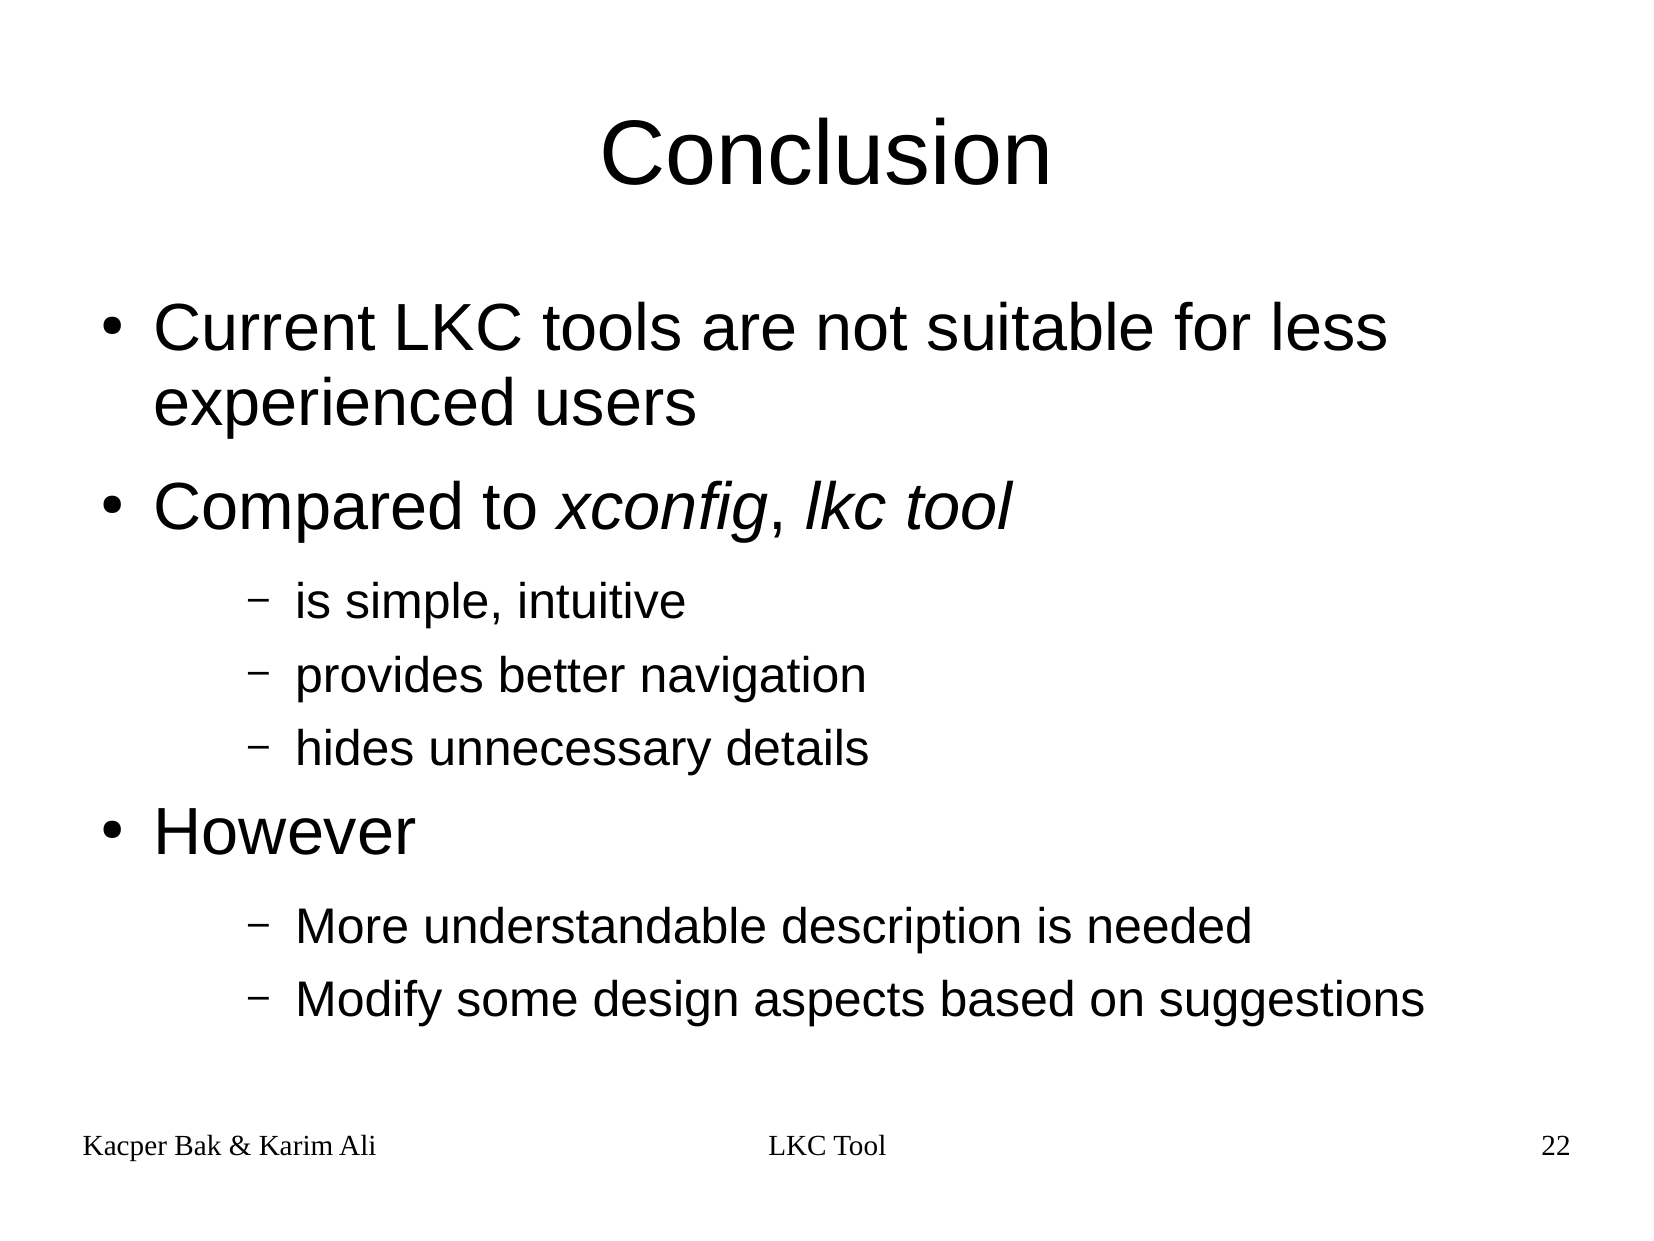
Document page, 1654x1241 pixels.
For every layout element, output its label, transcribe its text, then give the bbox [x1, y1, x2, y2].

title Conclusion [82, 49, 1571, 257]
list Current LKC tools are not suitable for less experienced users Compared to xconfig, lkc tool is simple, intuitive provides better navigation hides unnecessary details However More understandable description is needed Modify some design aspects based on suggestions [82, 290, 1571, 1109]
